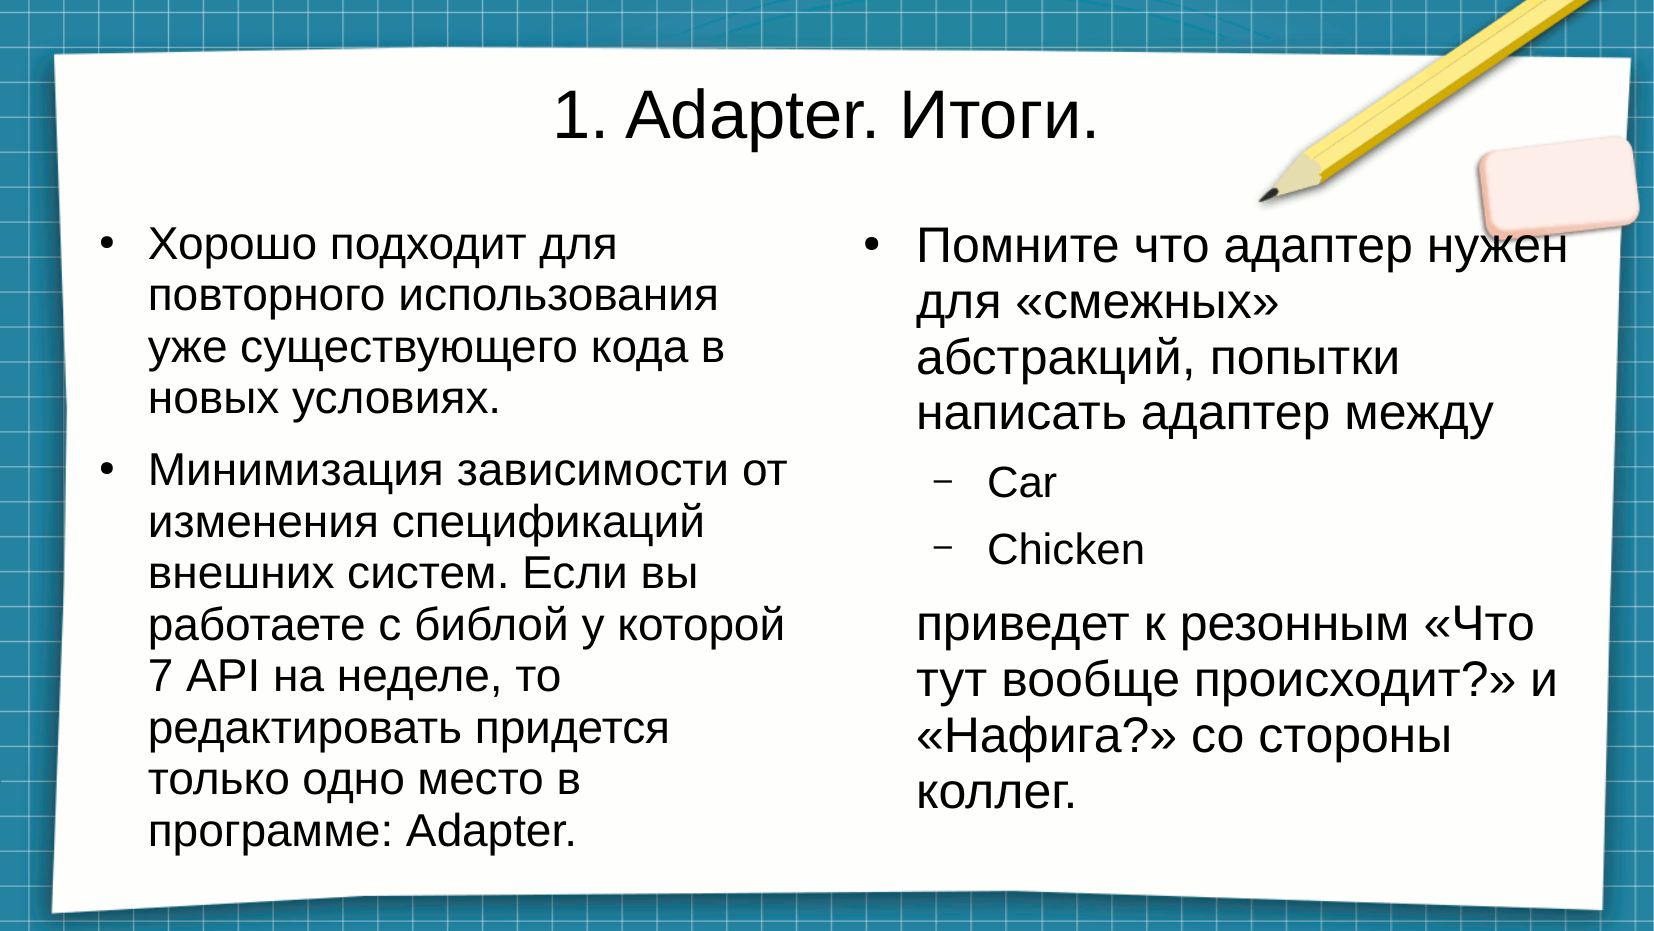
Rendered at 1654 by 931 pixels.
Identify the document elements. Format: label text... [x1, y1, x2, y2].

list Помните что адаптер нужен для «смежных» абстракций, попытки написать адаптер между Car Chicken приведет к резонным «Что тут вообще происходит?» и «Нафига?» со стороны коллег. [845, 217, 1572, 857]
list Хорошо подходит для повторного использования уже существующего кода в новых условиях. Минимизация зависимости от изменения спецификаций внешних систем. Если вы работаете с библой у которой 7 API на неделе, то редактировать придется только одно место в программе: Adapter. [82, 217, 809, 857]
picture [0, 0, 1654, 931]
title 1. Adapter. Итоги. [82, 37, 1571, 193]
